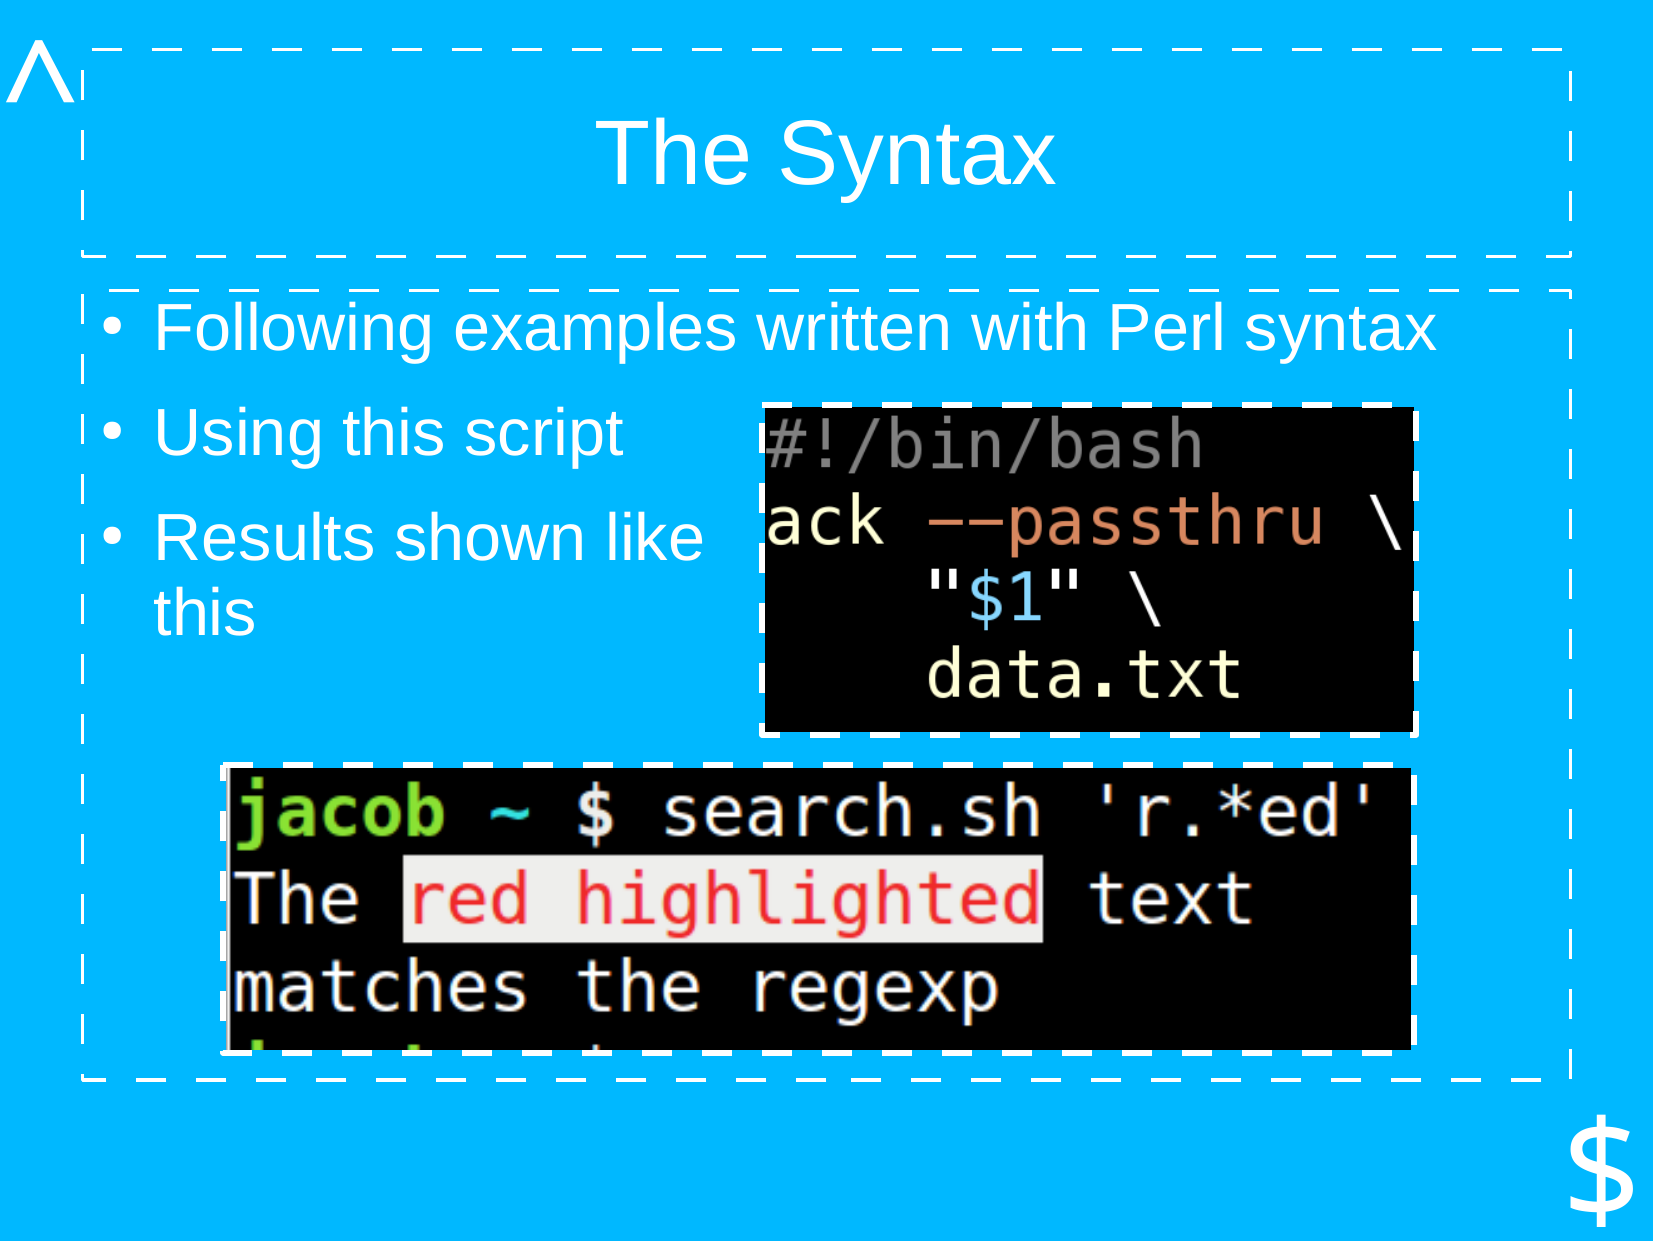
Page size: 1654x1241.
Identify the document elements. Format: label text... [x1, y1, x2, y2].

list Following examples written with Perl syntax Using this script Results shown like this [82, 290, 1571, 1081]
title The Syntax [82, 49, 1571, 257]
picture [226, 768, 1411, 1051]
picture [765, 407, 1414, 732]
